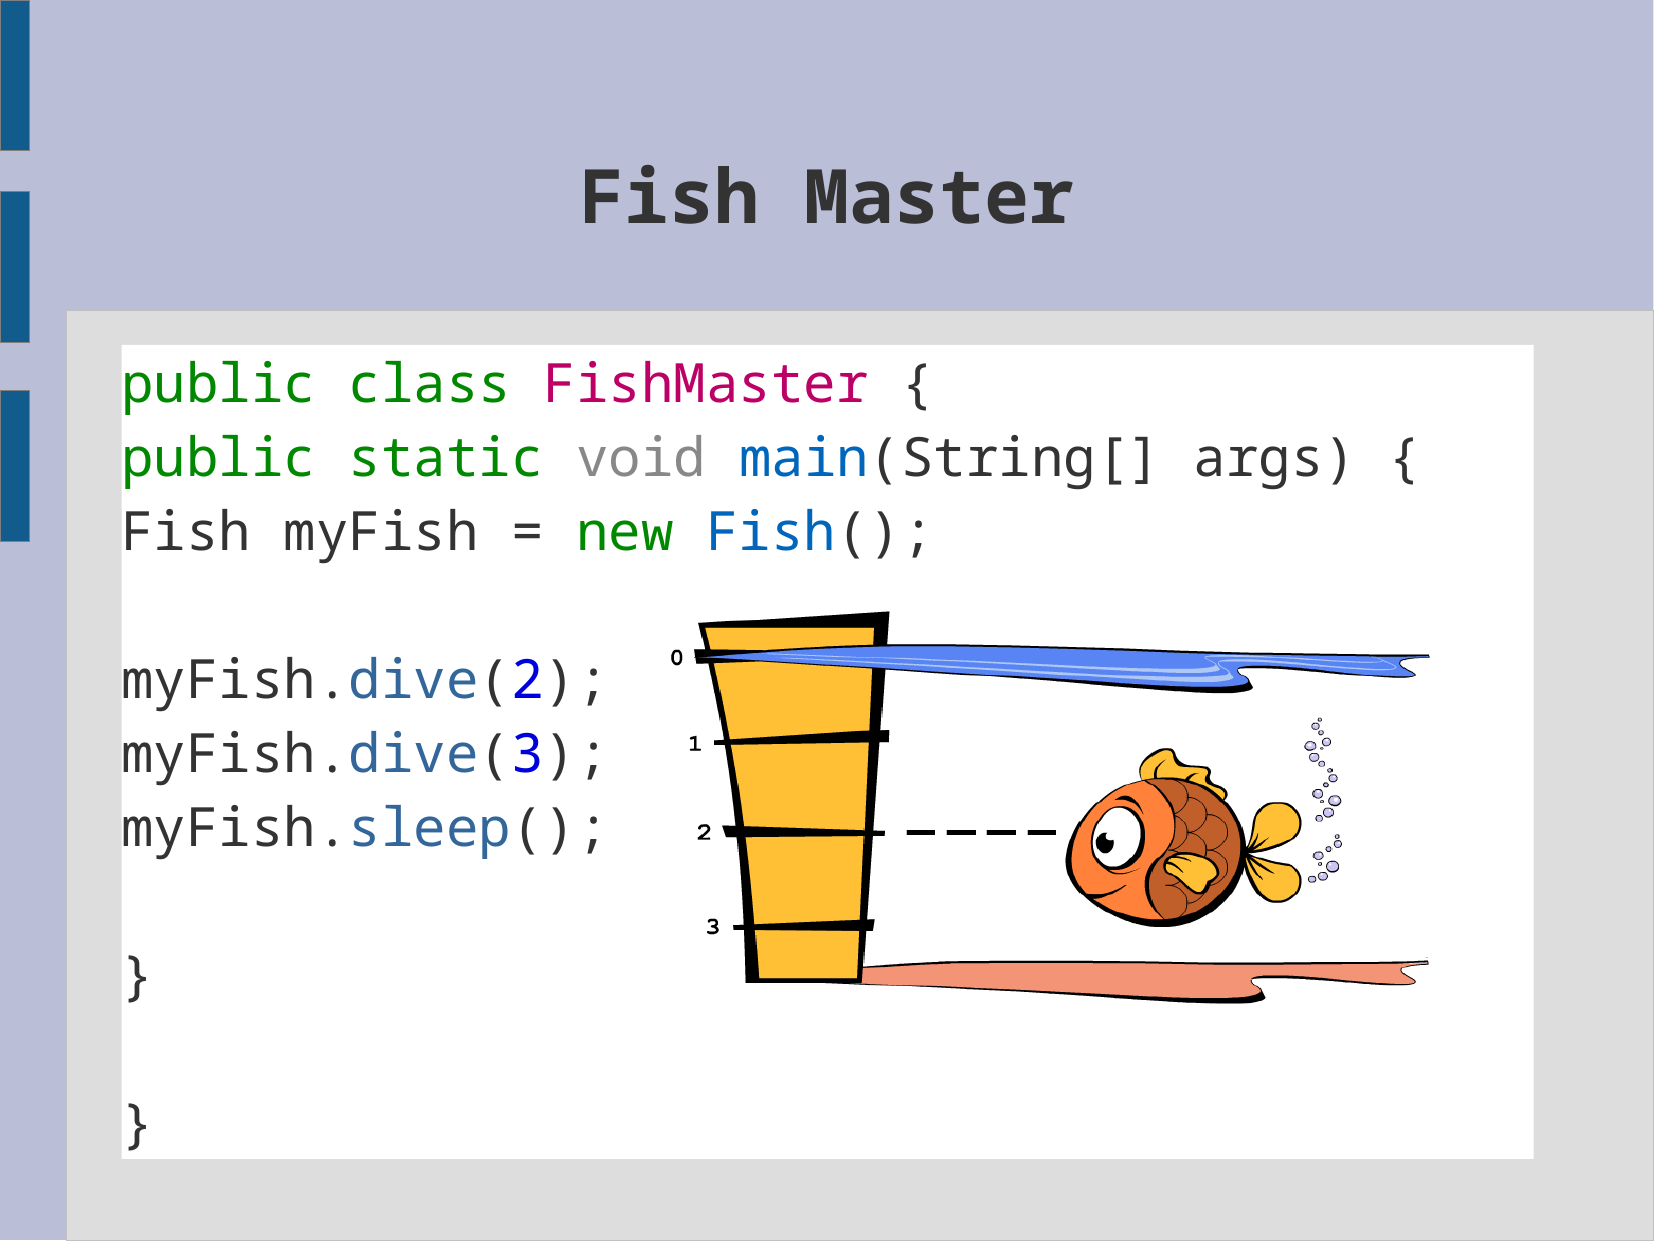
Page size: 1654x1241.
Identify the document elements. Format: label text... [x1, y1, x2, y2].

title Fish Master [121, 91, 1534, 299]
picture [630, 566, 1477, 1040]
list public class FishMaster { public static void main(String[] args) { Fish myFish = new Fish(); myFish.dive(2); myFish.dive(3); myFish.sleep(); } } [121, 344, 1534, 1075]
